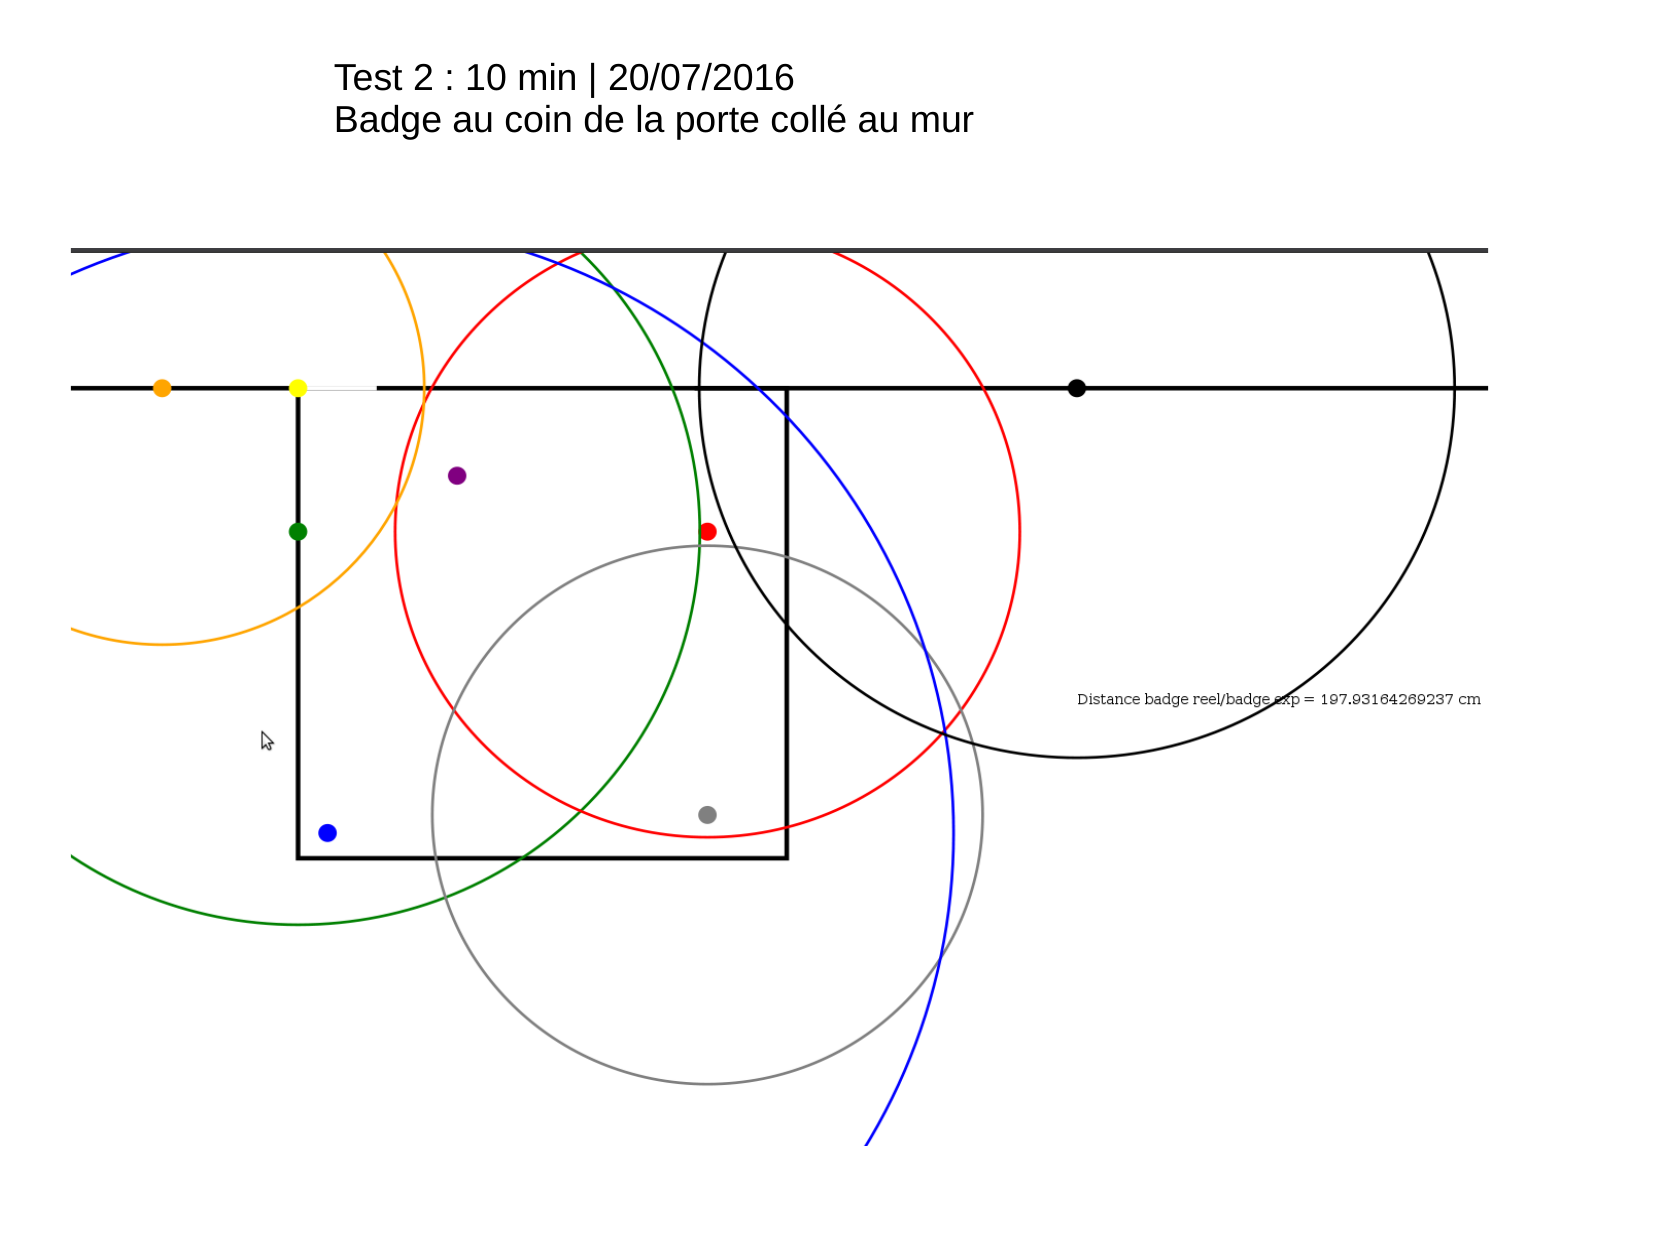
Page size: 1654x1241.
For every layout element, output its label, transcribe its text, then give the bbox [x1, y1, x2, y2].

picture [70, 248, 1489, 1146]
text_box Test 2 : 10 min | 20/07/2016 Badge au coin de la porte collé au mur [319, 49, 1180, 191]
